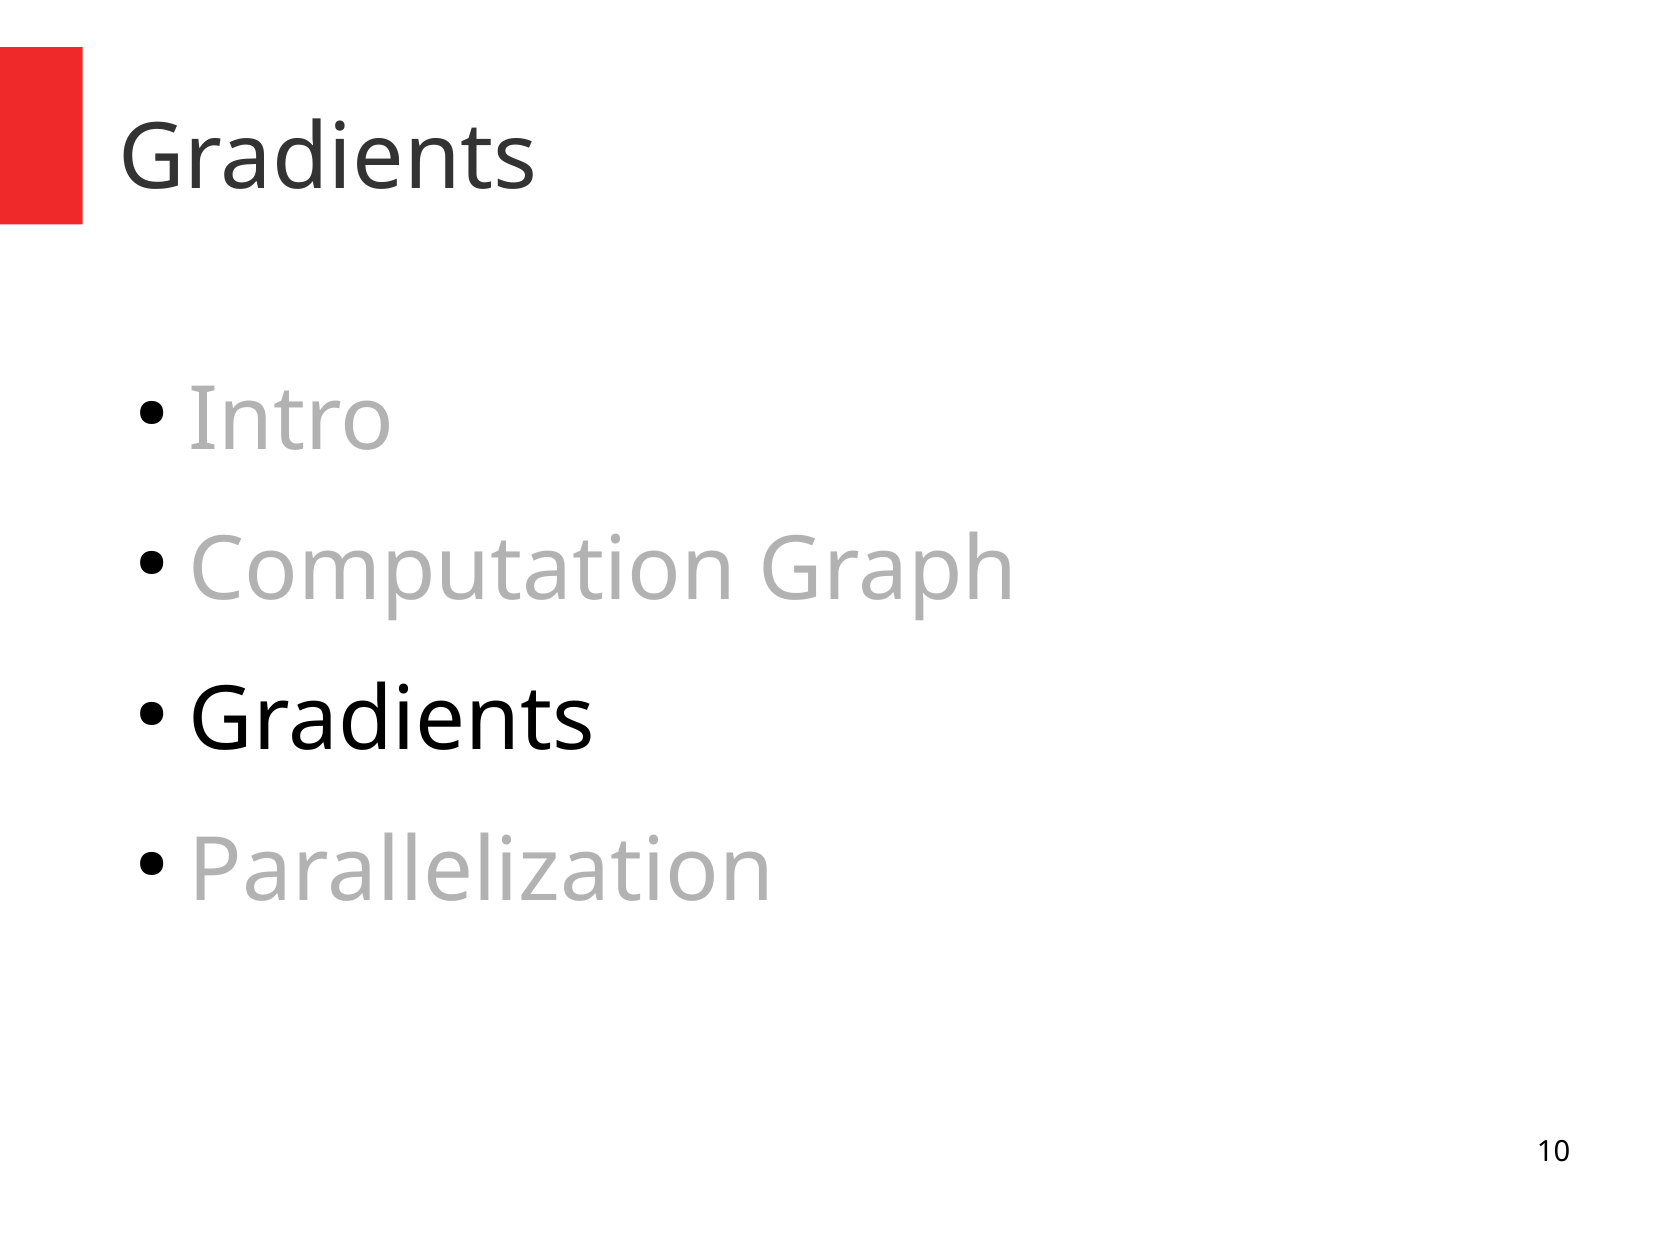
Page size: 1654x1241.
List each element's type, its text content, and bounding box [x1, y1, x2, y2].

list Intro Computation Graph Gradients Parallelization [118, 354, 1535, 1074]
title Gradients [118, 90, 1571, 216]
